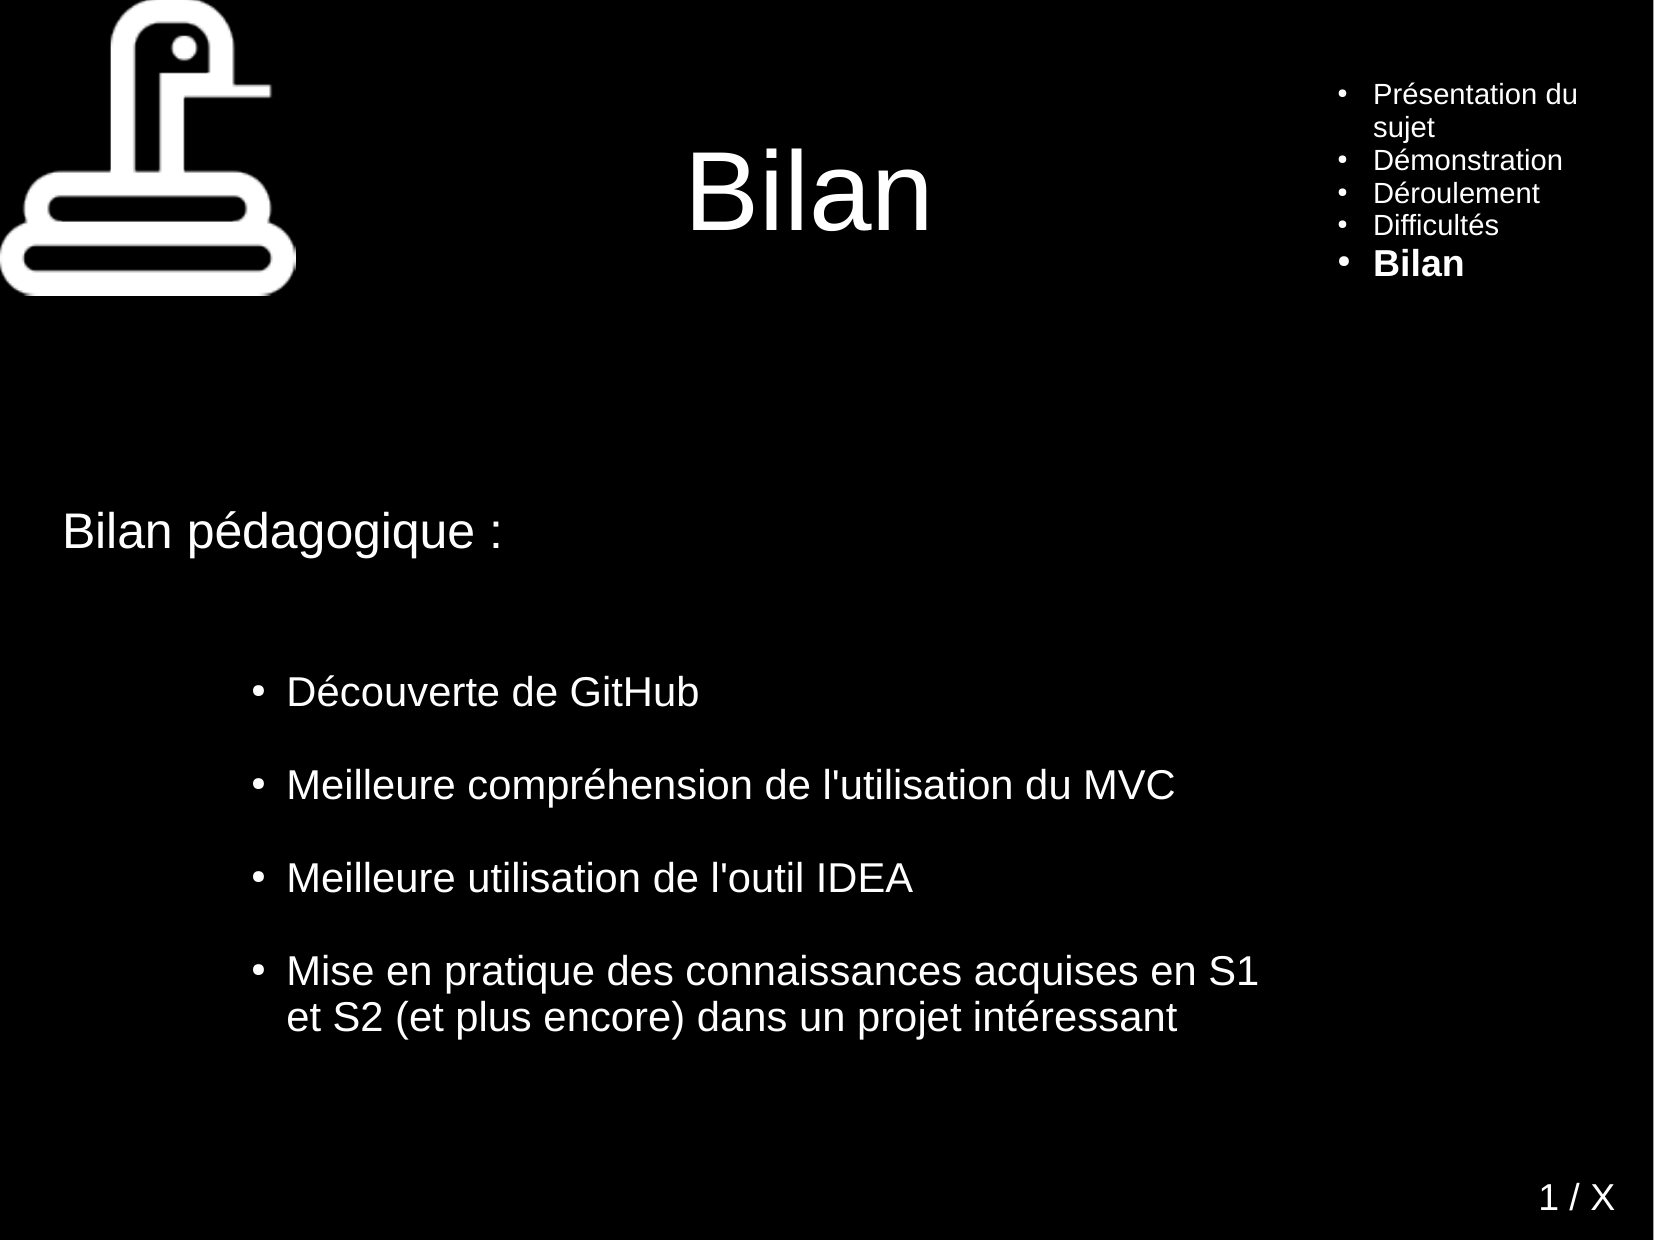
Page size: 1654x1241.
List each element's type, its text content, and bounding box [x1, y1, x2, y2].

text_box Bilan pédagogique : [47, 496, 626, 623]
picture [0, 0, 296, 296]
title Bilan [295, 88, 1323, 296]
text_box Découverte de GitHub Meilleure compréhension de l'utilisation du MVC Meilleure utilisation de l'outil IDEA Mise en pratique des connaissances acquises en S1 et S2 (et plus encore) dans un projet intéressant [236, 661, 1288, 1095]
text_box 1 / X [1523, 1169, 1654, 1241]
text_box Présentation du sujet Démonstration Déroulement Difficultés Bilan [1322, 70, 1654, 334]
